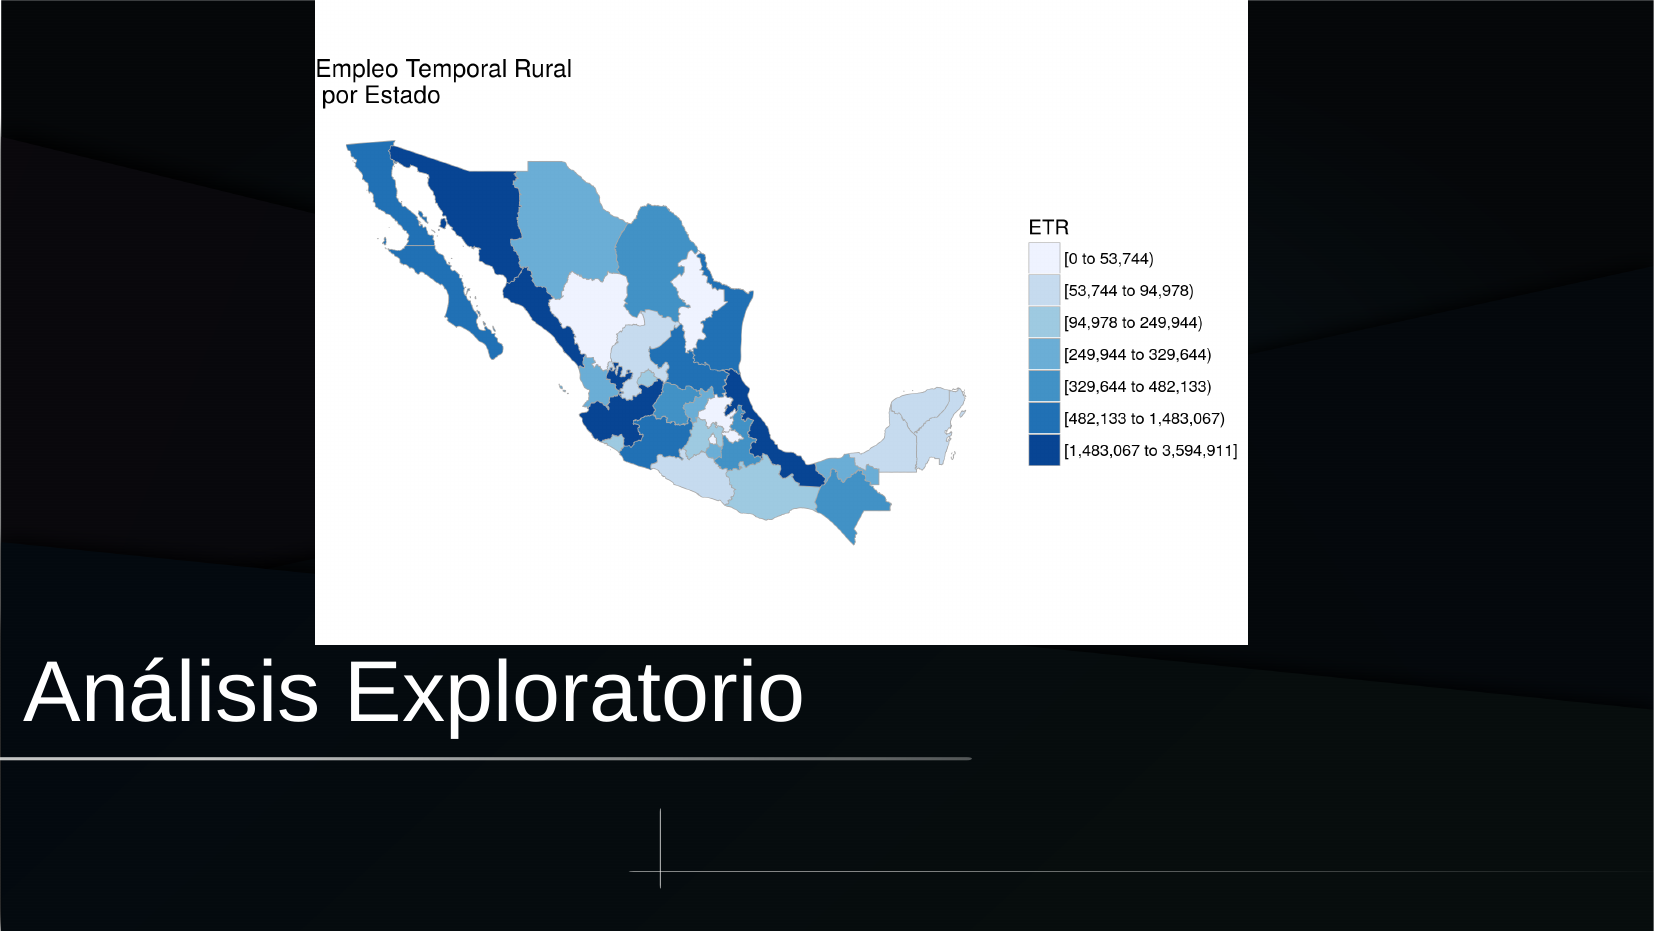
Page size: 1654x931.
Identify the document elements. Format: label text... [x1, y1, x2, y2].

picture [0, 0, 1654, 931]
title Análisis Exploratorio [23, 637, 1501, 746]
